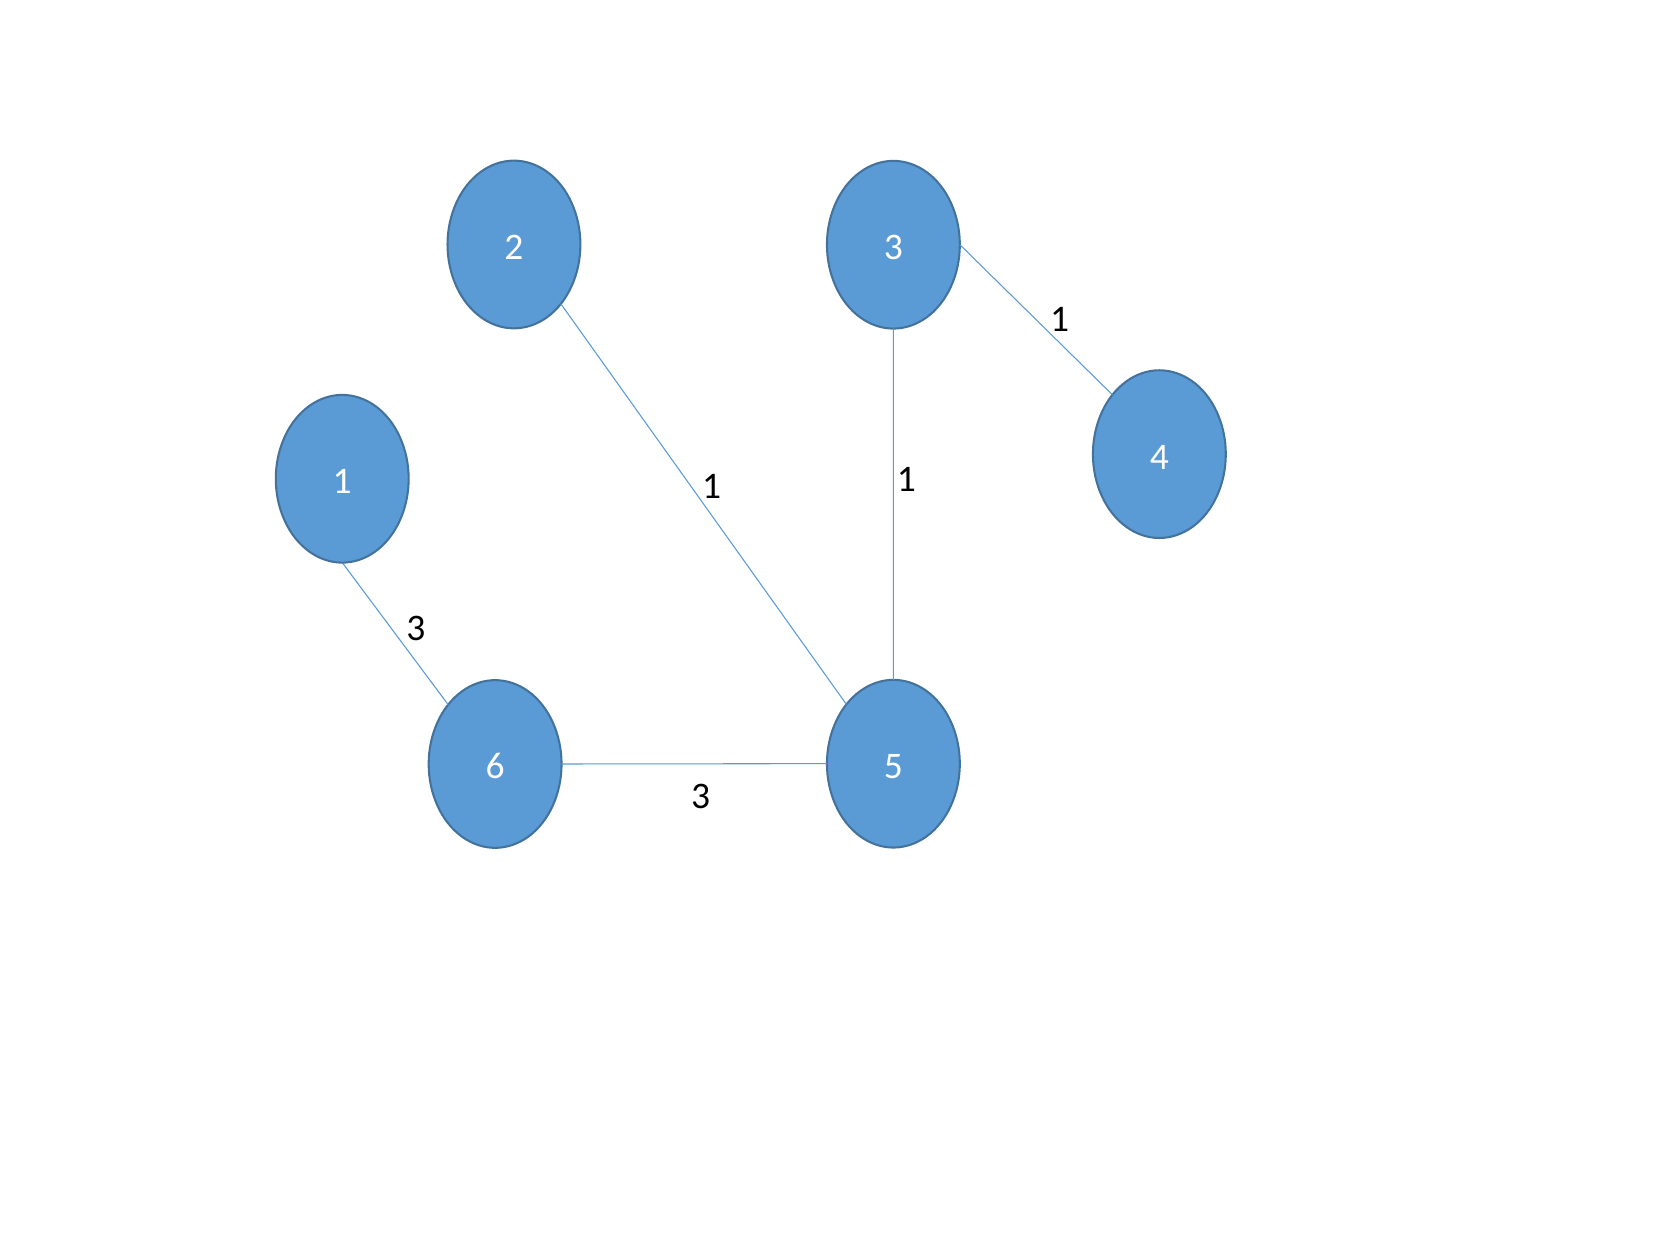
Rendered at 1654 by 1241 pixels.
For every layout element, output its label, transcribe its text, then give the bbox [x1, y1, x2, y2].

text_box 3 [676, 763, 726, 824]
text_box 1 [1035, 286, 1084, 347]
text_box 1 [687, 453, 737, 514]
text_box 1 [882, 446, 931, 507]
text_box 3 [391, 595, 441, 656]
text_box 3 [826, 160, 960, 329]
text_box 6 [428, 680, 562, 848]
text_box 5 [826, 679, 960, 848]
text_box 1 [275, 394, 409, 563]
text_box 2 [447, 160, 581, 329]
text_box 4 [1092, 370, 1226, 538]
